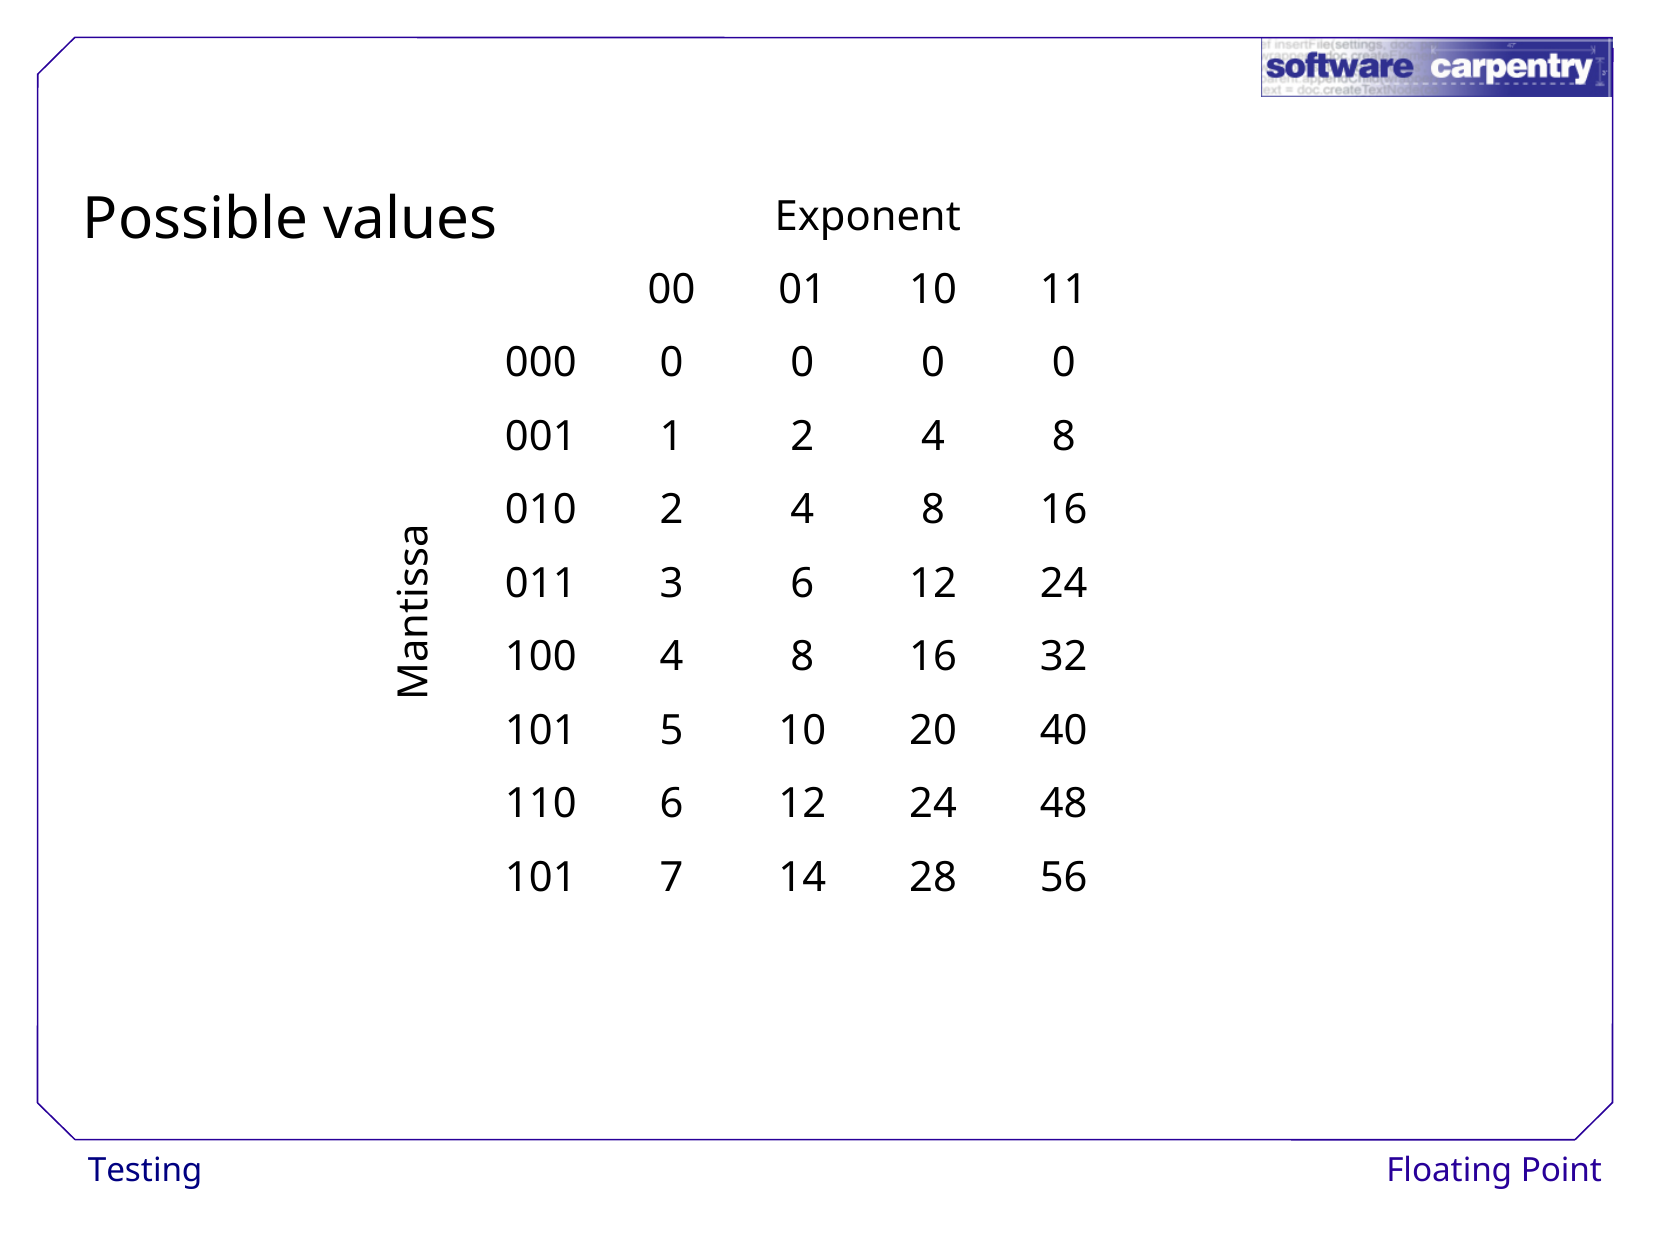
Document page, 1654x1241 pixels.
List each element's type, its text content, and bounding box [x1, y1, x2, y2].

table_cell 2 [606, 479, 737, 553]
table_cell 16 [868, 626, 998, 700]
picture [1261, 39, 1613, 97]
table_cell 24 [998, 553, 1129, 626]
table_cell 12 [868, 553, 998, 626]
table_cell 5 [606, 700, 737, 773]
table_cell 24 [868, 773, 998, 847]
table_cell 6 [606, 773, 737, 847]
text_box Mantissa [382, 509, 445, 716]
table_cell 6 [737, 553, 868, 626]
table_cell 0 [737, 332, 868, 406]
table_cell 28 [868, 847, 998, 920]
table_cell 001 [476, 406, 606, 479]
table_cell 110 [476, 773, 606, 847]
table_cell 101 [476, 700, 606, 773]
table_cell 0 [606, 332, 737, 406]
table_cell 000 [476, 332, 606, 406]
table_cell 14 [737, 847, 868, 920]
table_cell 010 [476, 479, 606, 553]
table_cell [476, 259, 606, 332]
table_cell 2 [737, 406, 868, 479]
table_cell 4 [737, 479, 868, 553]
table_header [345, 185, 476, 259]
table_cell 0 [998, 332, 1129, 406]
text_box Possible values [68, 138, 663, 259]
table_cell 1 [606, 406, 737, 479]
table_cell 7 [606, 847, 737, 920]
table_cell 01 [737, 259, 868, 332]
table_cell 4 [868, 406, 998, 479]
table_cell 8 [998, 406, 1129, 479]
table_cell 8 [737, 626, 868, 700]
table_cell 48 [998, 773, 1129, 847]
table_cell 00 [606, 259, 737, 332]
table_cell 16 [998, 479, 1129, 553]
table_cell [345, 259, 476, 332]
table_cell 100 [476, 626, 606, 700]
table_cell 32 [998, 626, 1129, 700]
table_header Exponent [606, 185, 1129, 259]
table_cell 3 [606, 553, 737, 626]
table_cell 10 [868, 259, 998, 332]
table_cell 12 [737, 773, 868, 847]
table_cell 56 [998, 847, 1129, 920]
table_cell 8 [868, 479, 998, 553]
table_cell 10 [737, 700, 868, 773]
table_cell 40 [998, 700, 1129, 773]
table_cell 101 [476, 847, 606, 920]
table_cell 20 [868, 700, 998, 773]
table_cell 011 [476, 553, 606, 626]
table_cell [345, 332, 476, 920]
table_header [476, 185, 606, 259]
table_cell 0 [868, 332, 998, 406]
table_cell 4 [606, 626, 737, 700]
table_cell 11 [998, 259, 1129, 332]
